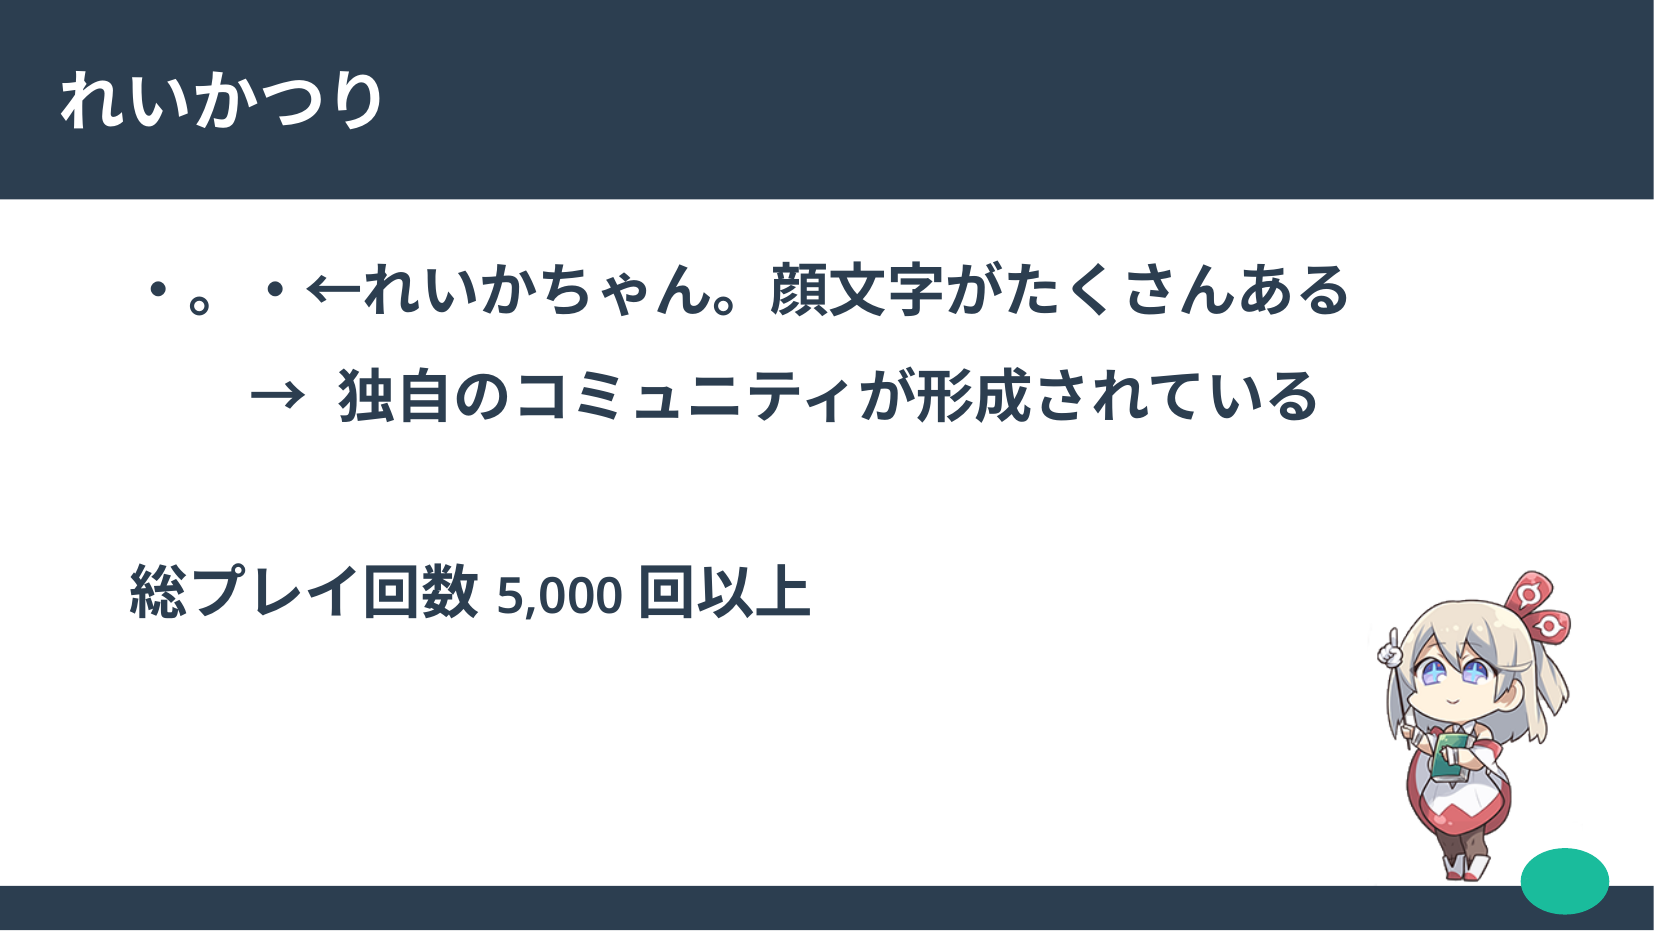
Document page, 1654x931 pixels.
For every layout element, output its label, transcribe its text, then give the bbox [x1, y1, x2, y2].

title れいかつり [59, 37, 1595, 155]
picture [1367, 555, 1583, 886]
list ・。・←れいかちゃん。顔文字がたくさんある → 独自のコミュニティが形成されている 総プレイ回数5,000回以上 [59, 243, 1595, 864]
